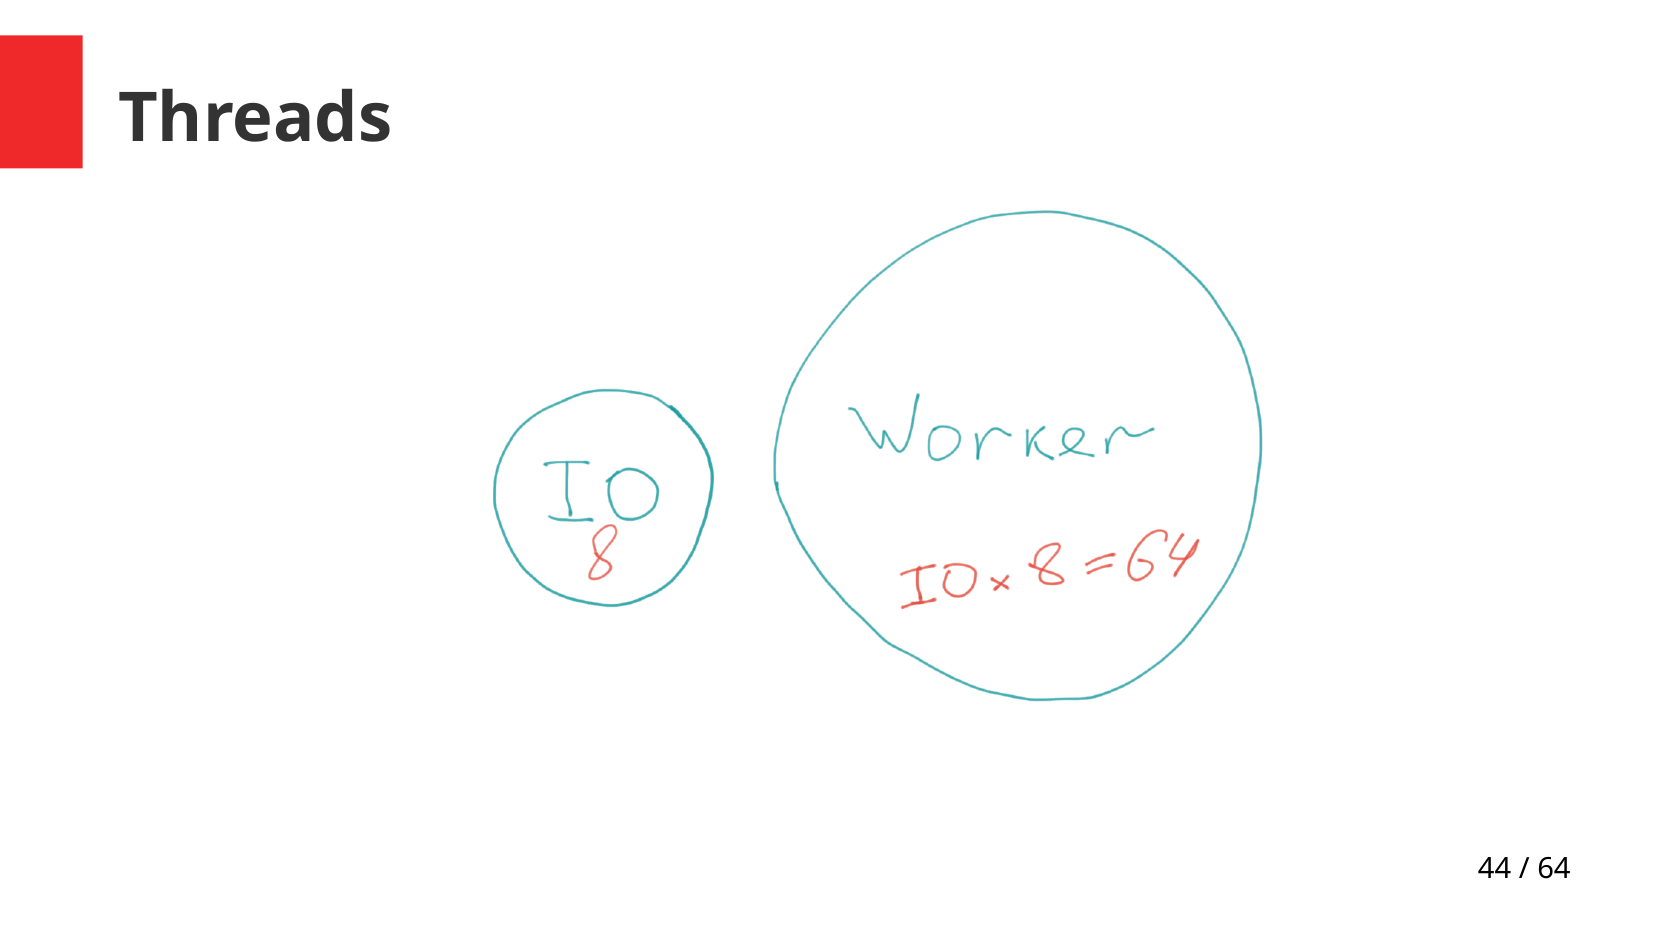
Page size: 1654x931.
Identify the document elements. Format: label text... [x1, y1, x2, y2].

picture [203, 44, 1444, 931]
title Threads [118, 37, 1571, 193]
